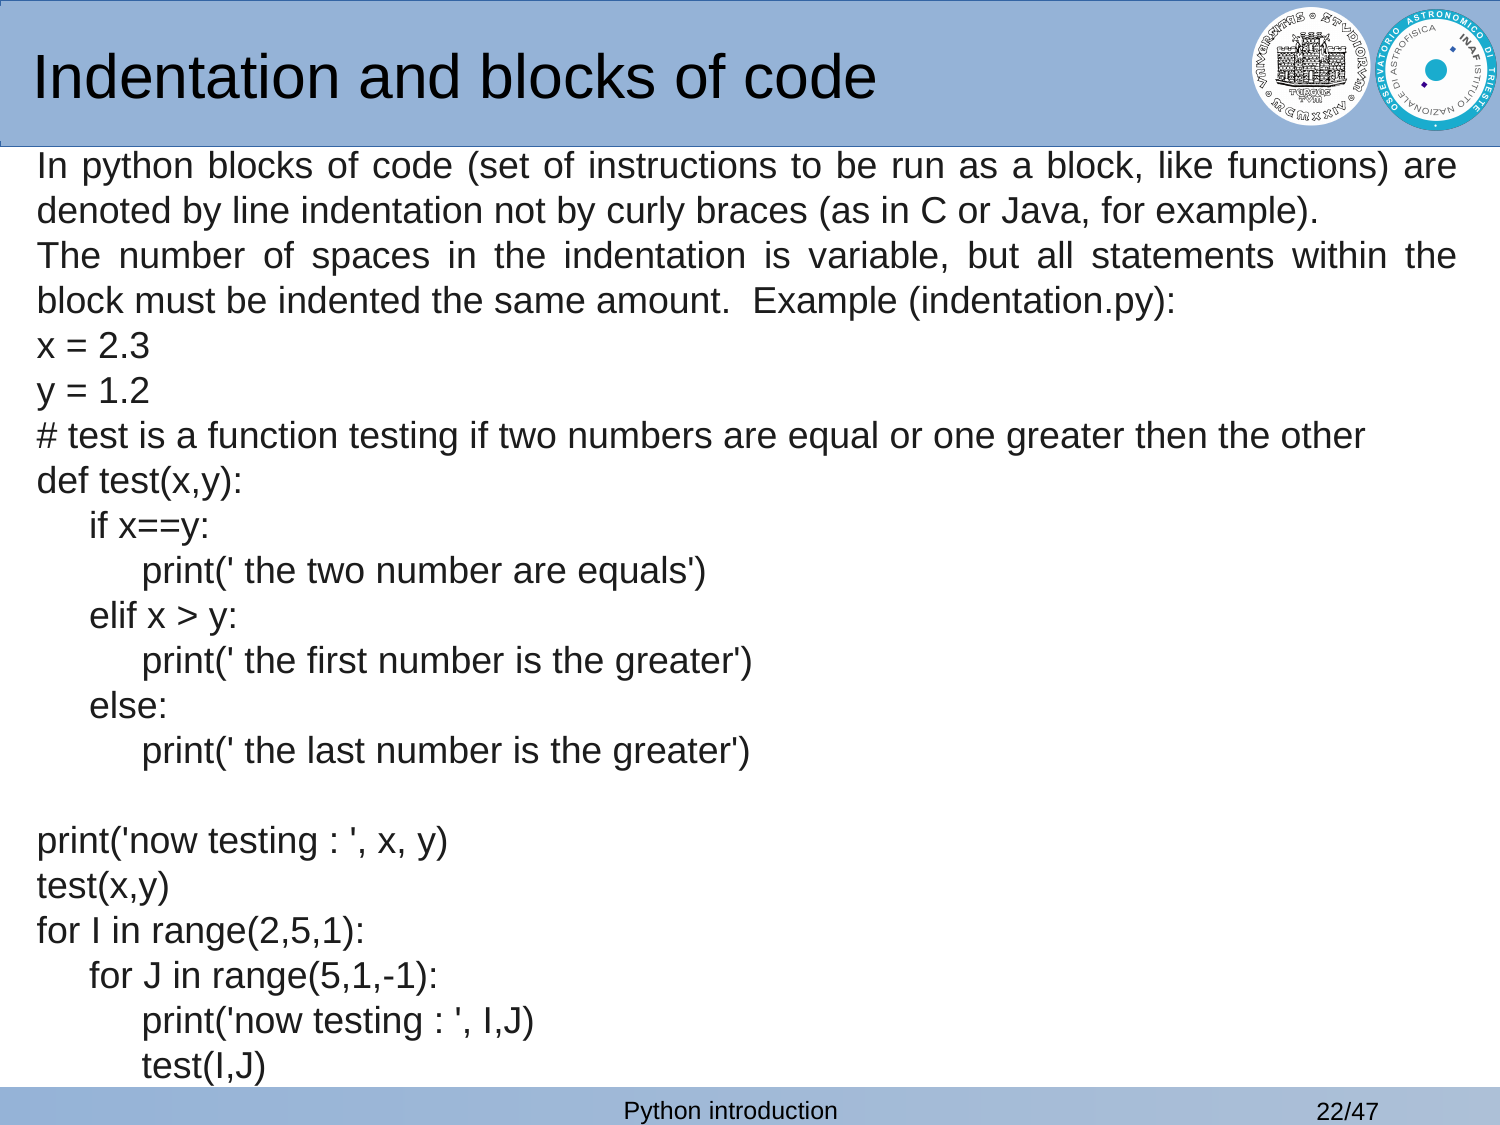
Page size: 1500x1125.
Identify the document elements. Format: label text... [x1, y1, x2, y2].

list In python blocks of code (set of instructions to be run as a block, like functions) are denoted by line indentation not by curly braces (as in C or Java, for example). The number of spaces in the indentation is variable, but all statements within the block must be indented the same amount. Example (indentation.py): x = 2.3 y = 1.2 # test is a function testing if two numbers are equal or one greater then the other def test(x,y): if x==y: print(' the two number are equals') elif x > y: print(' the first number is the greater') else: print(' the last number is the greater') print('now testing : ', x, y) test(x,y) for I in range(2,5,1): for J in range(5,1,-1): print('now testing : ', I,J) test(I,J) [21, 132, 1473, 1006]
text_box Indentation and blocks of code [0, 5, 1243, 141]
picture [1252, 0, 1500, 156]
